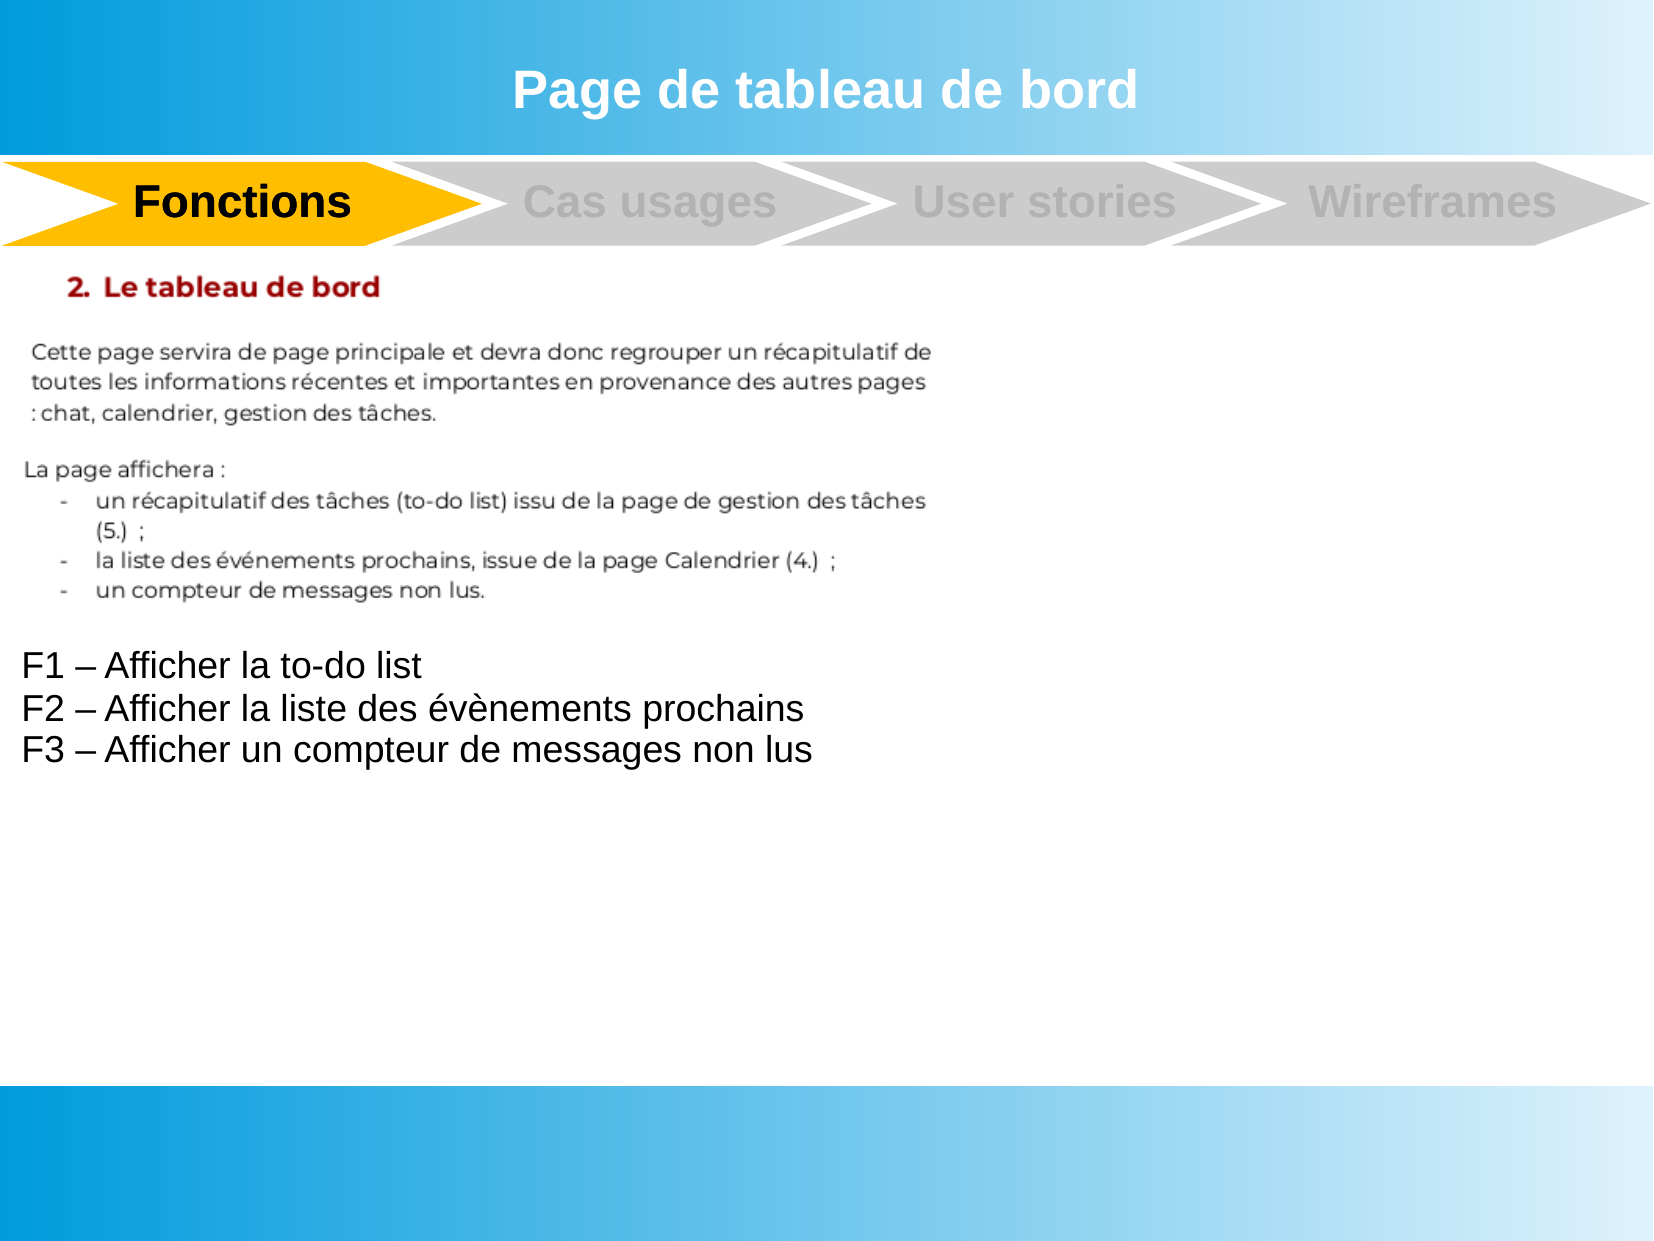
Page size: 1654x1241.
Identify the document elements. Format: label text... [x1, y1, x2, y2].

text_box F1 – Afficher la to-do list F2 – Afficher la liste des évènements prochains F3 – Afficher un compteur de messages non lus [6, 637, 1654, 989]
text_box [781, 161, 1175, 246]
text_box Cas usages [508, 168, 813, 235]
text_box [1203, 182, 1262, 225]
text_box [1599, 184, 1651, 223]
text_box Fonctions [118, 168, 423, 235]
text_box Wireframes [1293, 168, 1599, 235]
title Page de tableau de bord [82, 37, 1571, 143]
text_box [813, 182, 872, 225]
text_box [423, 182, 482, 225]
text_box [391, 161, 785, 246]
text_box [1, 161, 396, 246]
text_box [1170, 161, 1564, 246]
picture [16, 258, 1078, 620]
text_box User stories [897, 168, 1203, 235]
